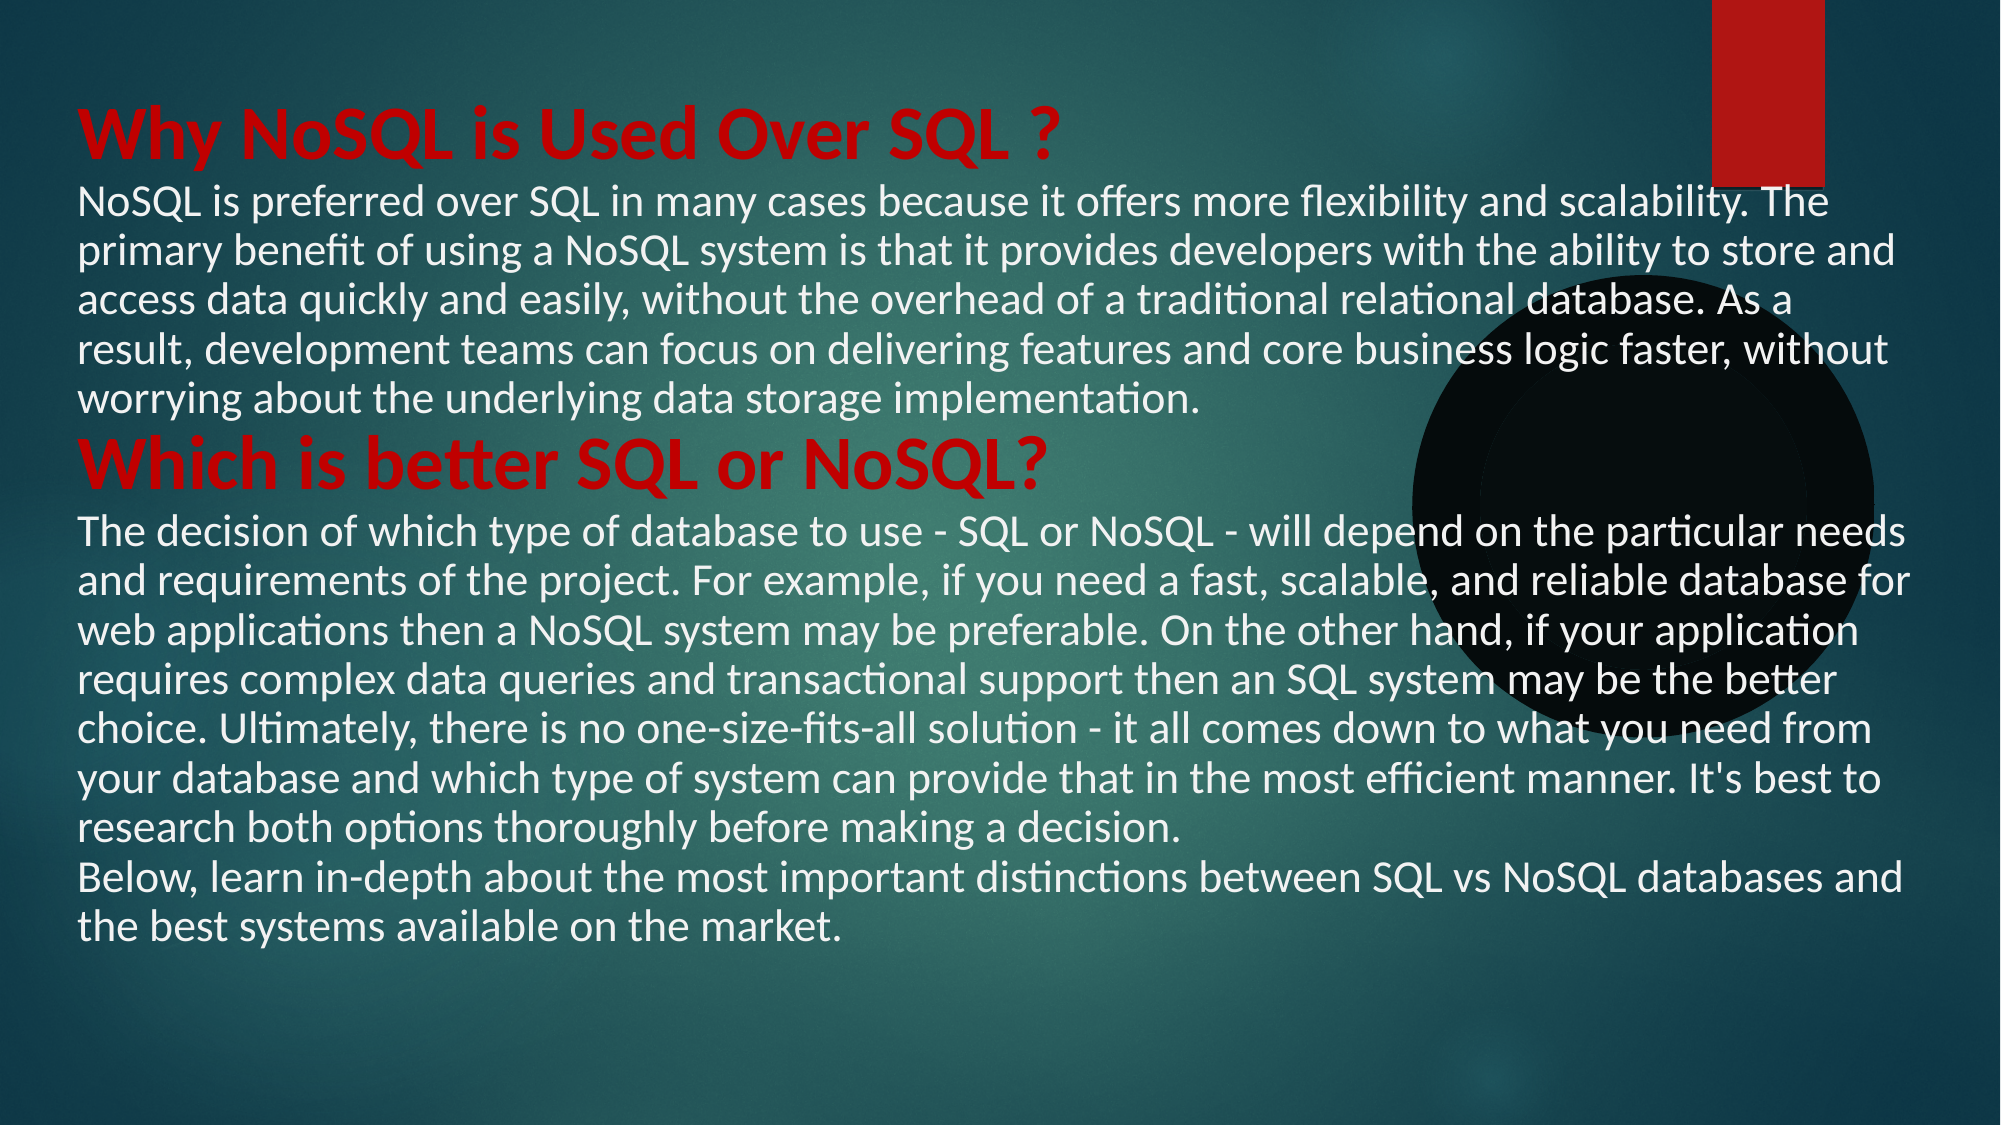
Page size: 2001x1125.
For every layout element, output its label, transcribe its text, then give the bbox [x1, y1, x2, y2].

text_box Why NoSQL is Used Over SQL ? NoSQL is preferred over SQL in many cases because it offers more flexibility and scalability. The primary benefit of using a NoSQL system is that it provides developers with the ability to store and access data quickly and easily, without the overhead of a traditional relational database. As a result, development teams can focus on delivering features and core business logic faster, without worrying about the underlying data storage implementation. Which is better SQL or NoSQL? The decision of which type of database to use - SQL or NoSQL - will depend on the particular needs and requirements of the project. For example, if you need a fast, scalable, and reliable database for web applications then a NoSQL system may be preferable. On the other hand, if your application requires complex data queries and transactional support then an SQL system may be the better choice. Ultimately, there is no one-size-fits-all solution - it all comes down to what you need from your database and which type of system can provide that in the most efficient manner. It's best to research both options thoroughly before making a decision. Below, learn in-depth about the most important distinctions between SQL vs NoSQL databases and the best systems available on the market. [62, 78, 1932, 1053]
